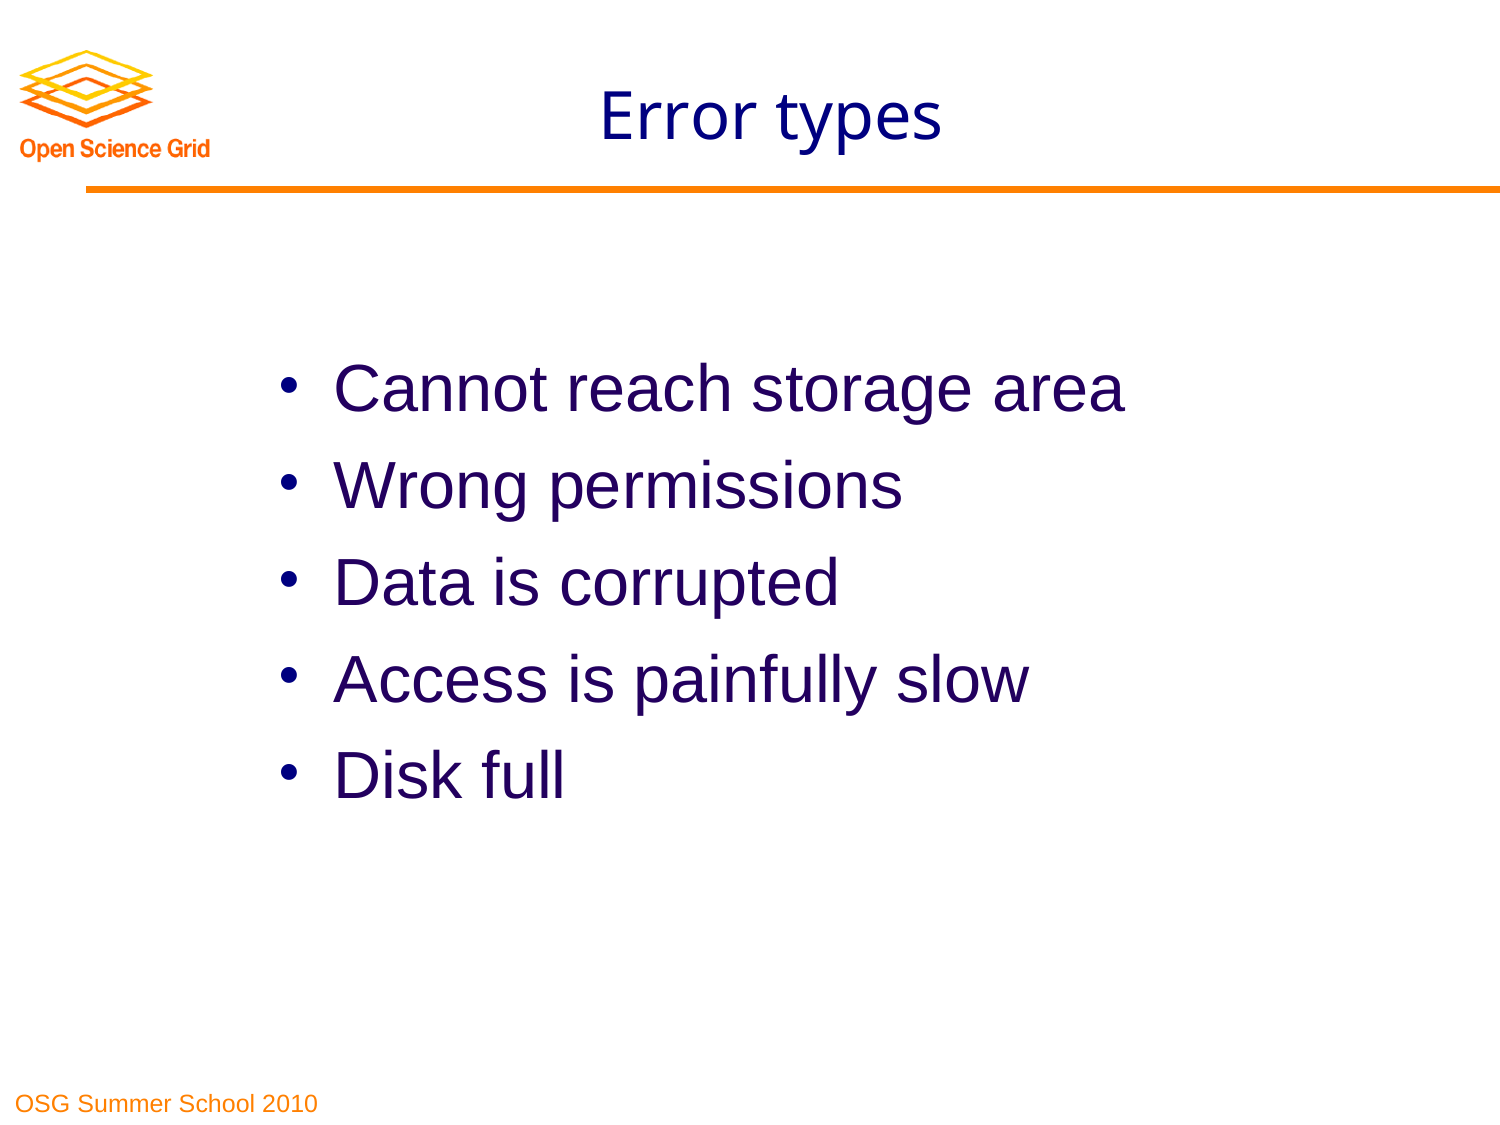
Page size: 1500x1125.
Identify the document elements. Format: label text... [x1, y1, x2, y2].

title Error types [201, 18, 1342, 207]
list Cannot reach storage area Wrong permissions Data is corrupted Access is painfully slow Disk full [262, 337, 1403, 962]
picture [0, 27, 201, 179]
